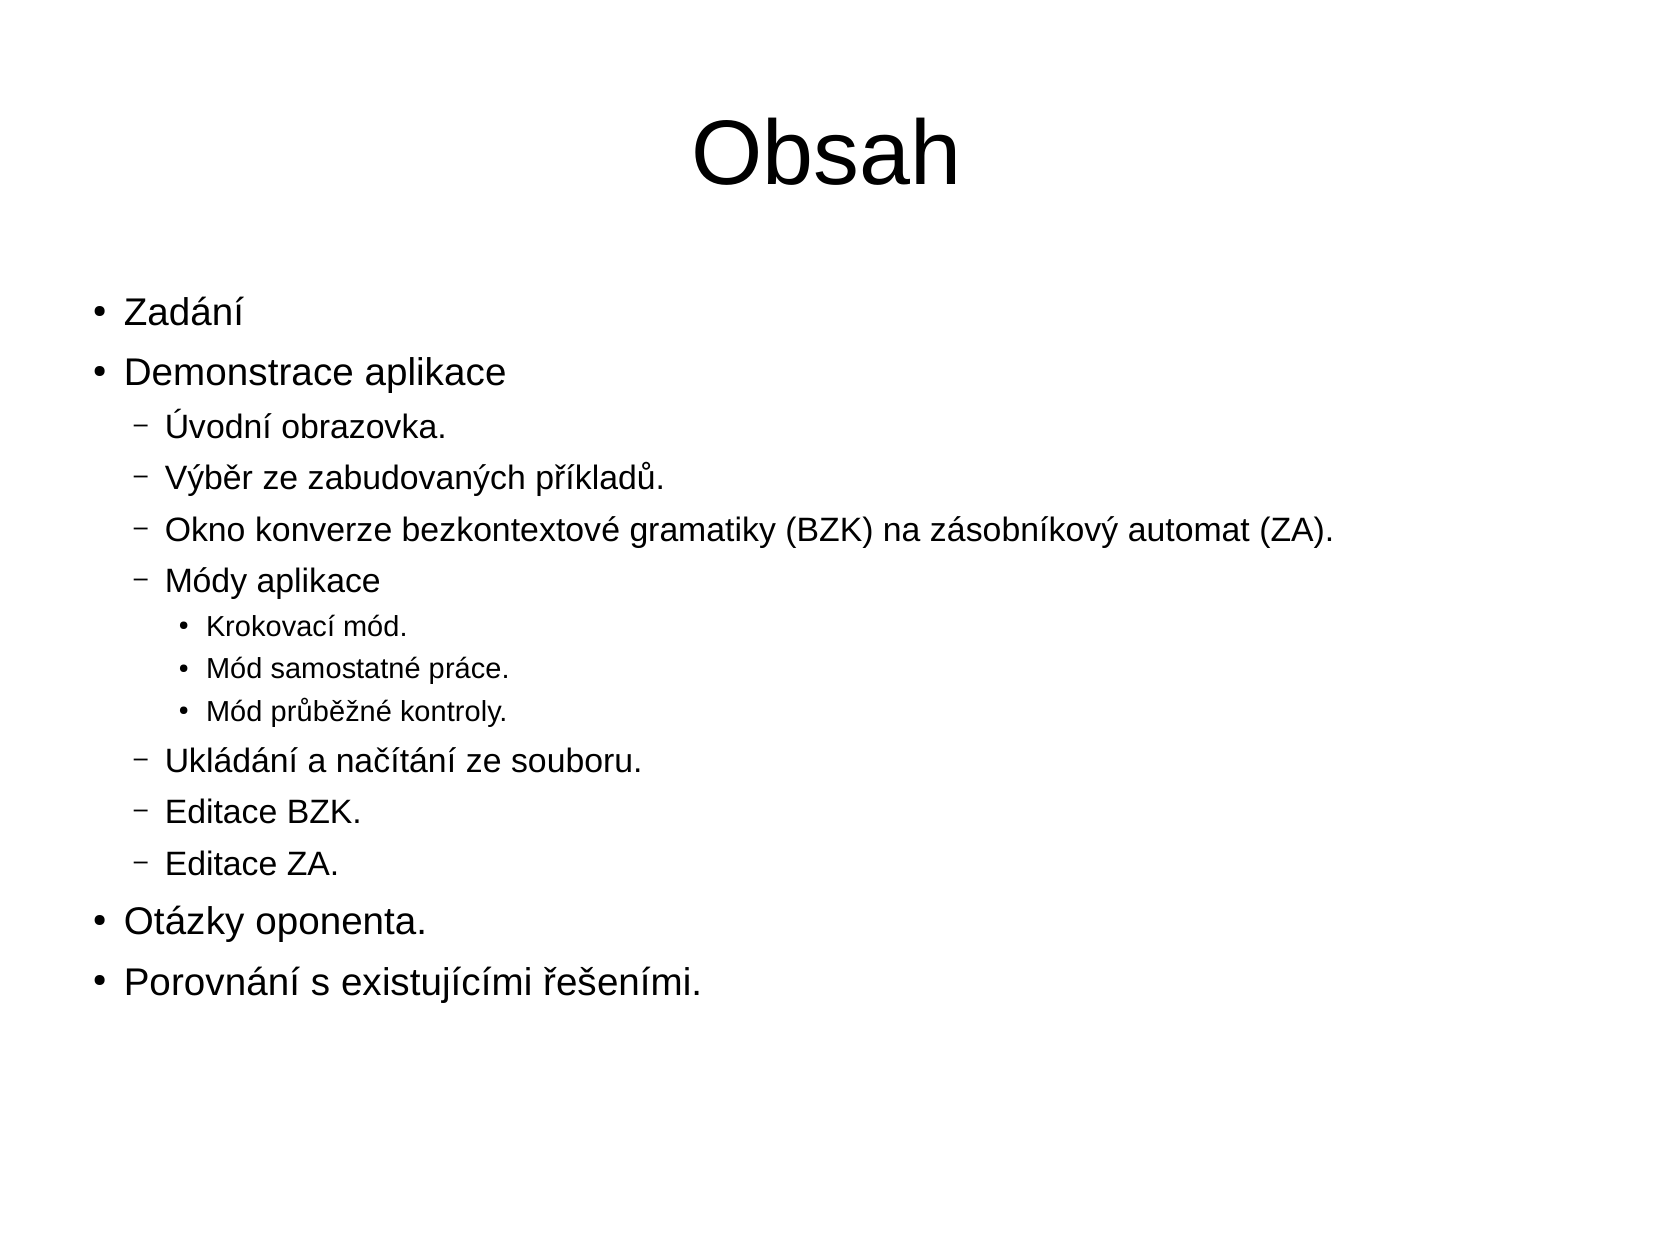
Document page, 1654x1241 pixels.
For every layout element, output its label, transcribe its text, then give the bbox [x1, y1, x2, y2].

list Zadání Demonstrace aplikace Úvodní obrazovka. Výběr ze zabudovaných příkladů. Okno konverze bezkontextové gramatiky (BZK) na zásobníkový automat (ZA). Módy aplikace Krokovací mód. Mód samostatné práce. Mód průběžné kontroly. Ukládání a načítání ze souboru. Editace BZK. Editace ZA. Otázky oponenta. Porovnání s existujícími řešeními. [82, 290, 1571, 1010]
title Obsah [82, 49, 1571, 257]
